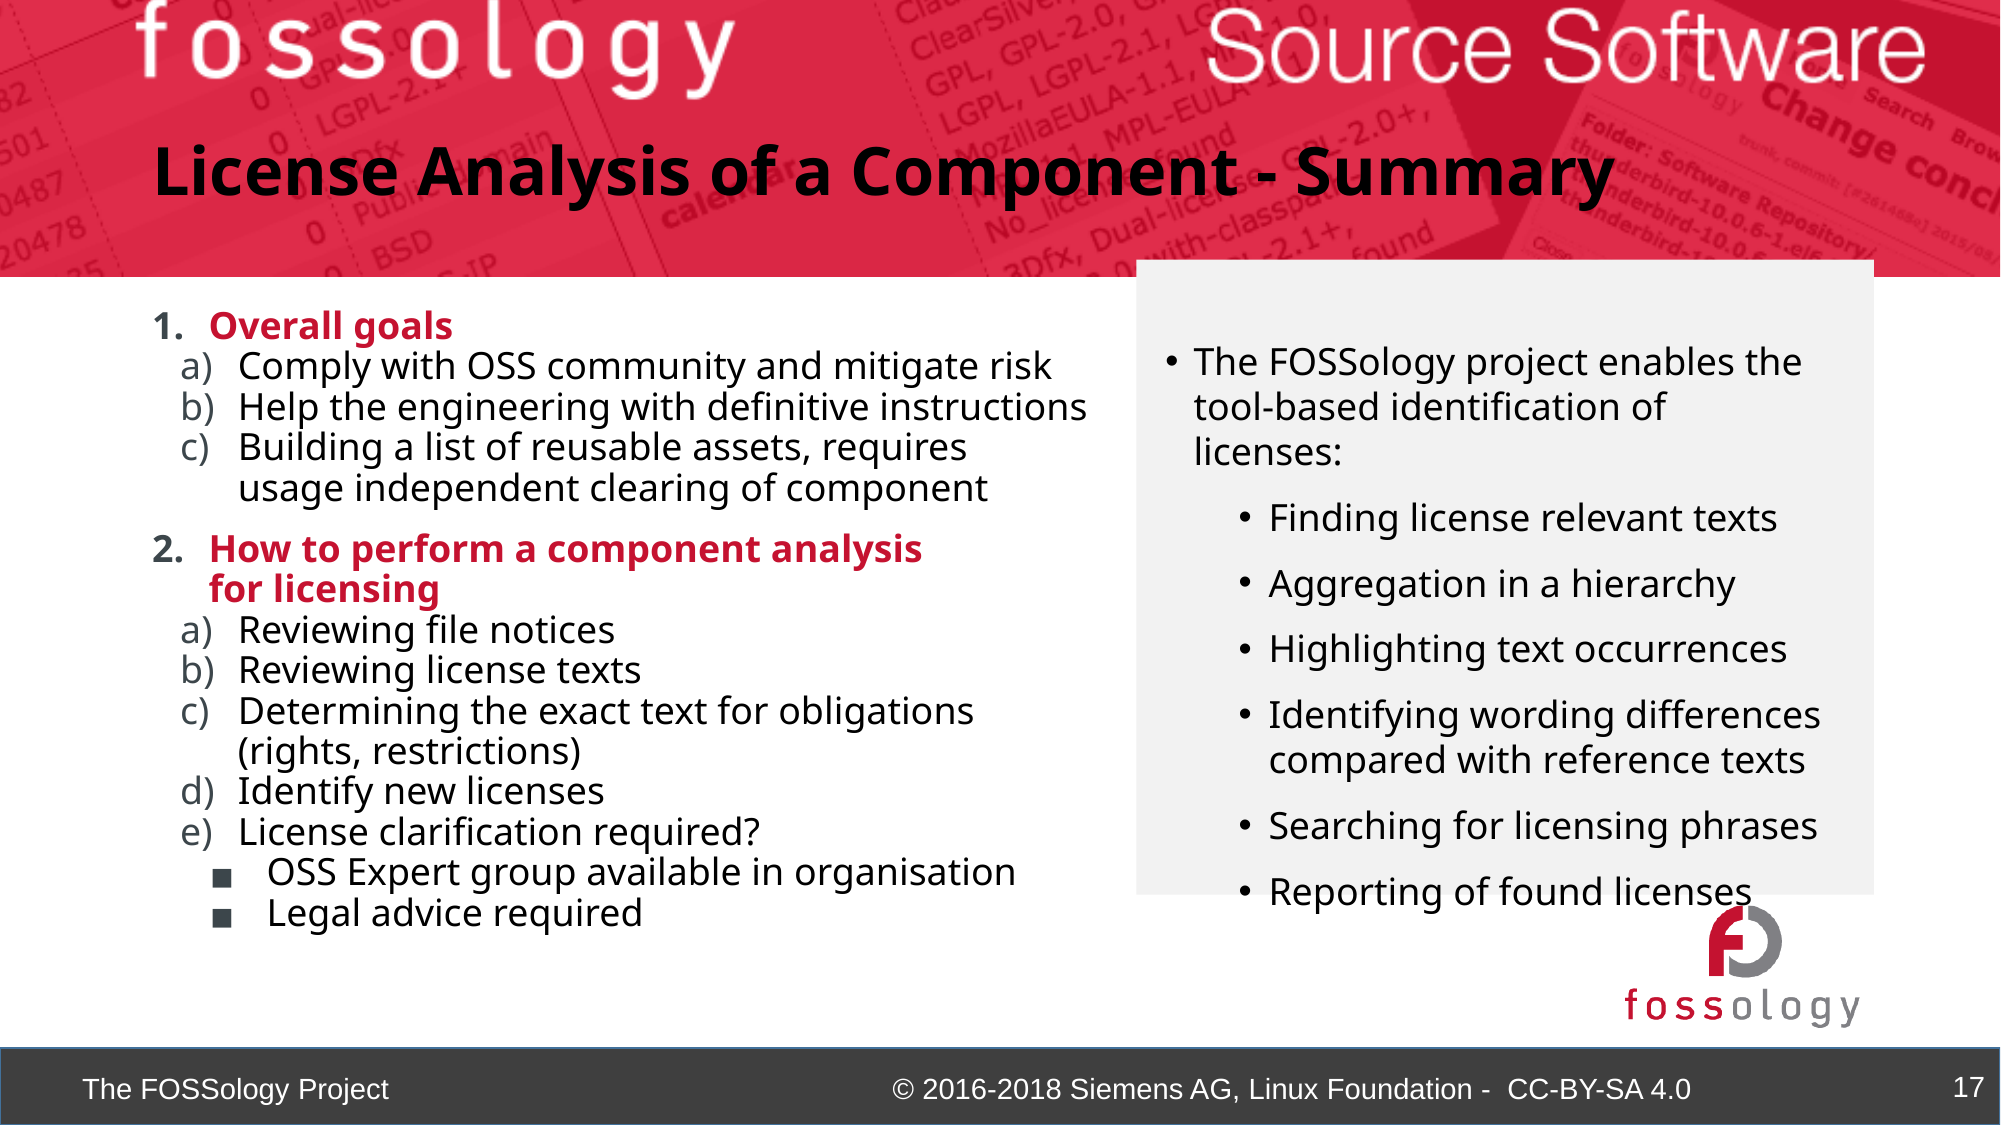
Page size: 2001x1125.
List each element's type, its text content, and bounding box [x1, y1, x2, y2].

text_box [1585, 887, 1597, 895]
text_box [1318, 887, 1330, 895]
text_box [1297, 887, 1307, 893]
text_box [1425, 887, 1437, 895]
text_box [1275, 881, 1285, 891]
text_box [1719, 887, 1729, 893]
text_box Overall goals Comply with OSS community and mitigate risk Help the engineering with definitive instructions Building a list of reusable assets, requires usage independent clearing of component How to perform a component analysis for licensing Reviewing file notices Reviewing license texts Determining the exact text for obligations (rights, restrictions) Identify new licenses License clarification required? OSS Expert group available in organisation Legal advice required [137, 299, 1151, 1013]
text_box License Analysis of a Component - Summary [137, 59, 1863, 277]
text_box [1516, 887, 1528, 895]
picture [0, 0, 2001, 277]
text_box [1657, 887, 1667, 893]
text_box [1136, 259, 1874, 895]
text_box [1678, 887, 1689, 895]
text_box [1341, 887, 1353, 895]
picture [1621, 901, 1863, 1031]
text_box The FOSSology project enables the tool-based identification of licenses: Finding license relevant texts Aggregation in a hierarchy Highlighting text occurrences Identifying wording differences compared with reference texts Searching for licensing phrases Reporting of found licenses [1150, 330, 1841, 858]
text_box [1458, 887, 1470, 895]
text_box [1563, 887, 1574, 895]
text_box [1403, 887, 1414, 895]
